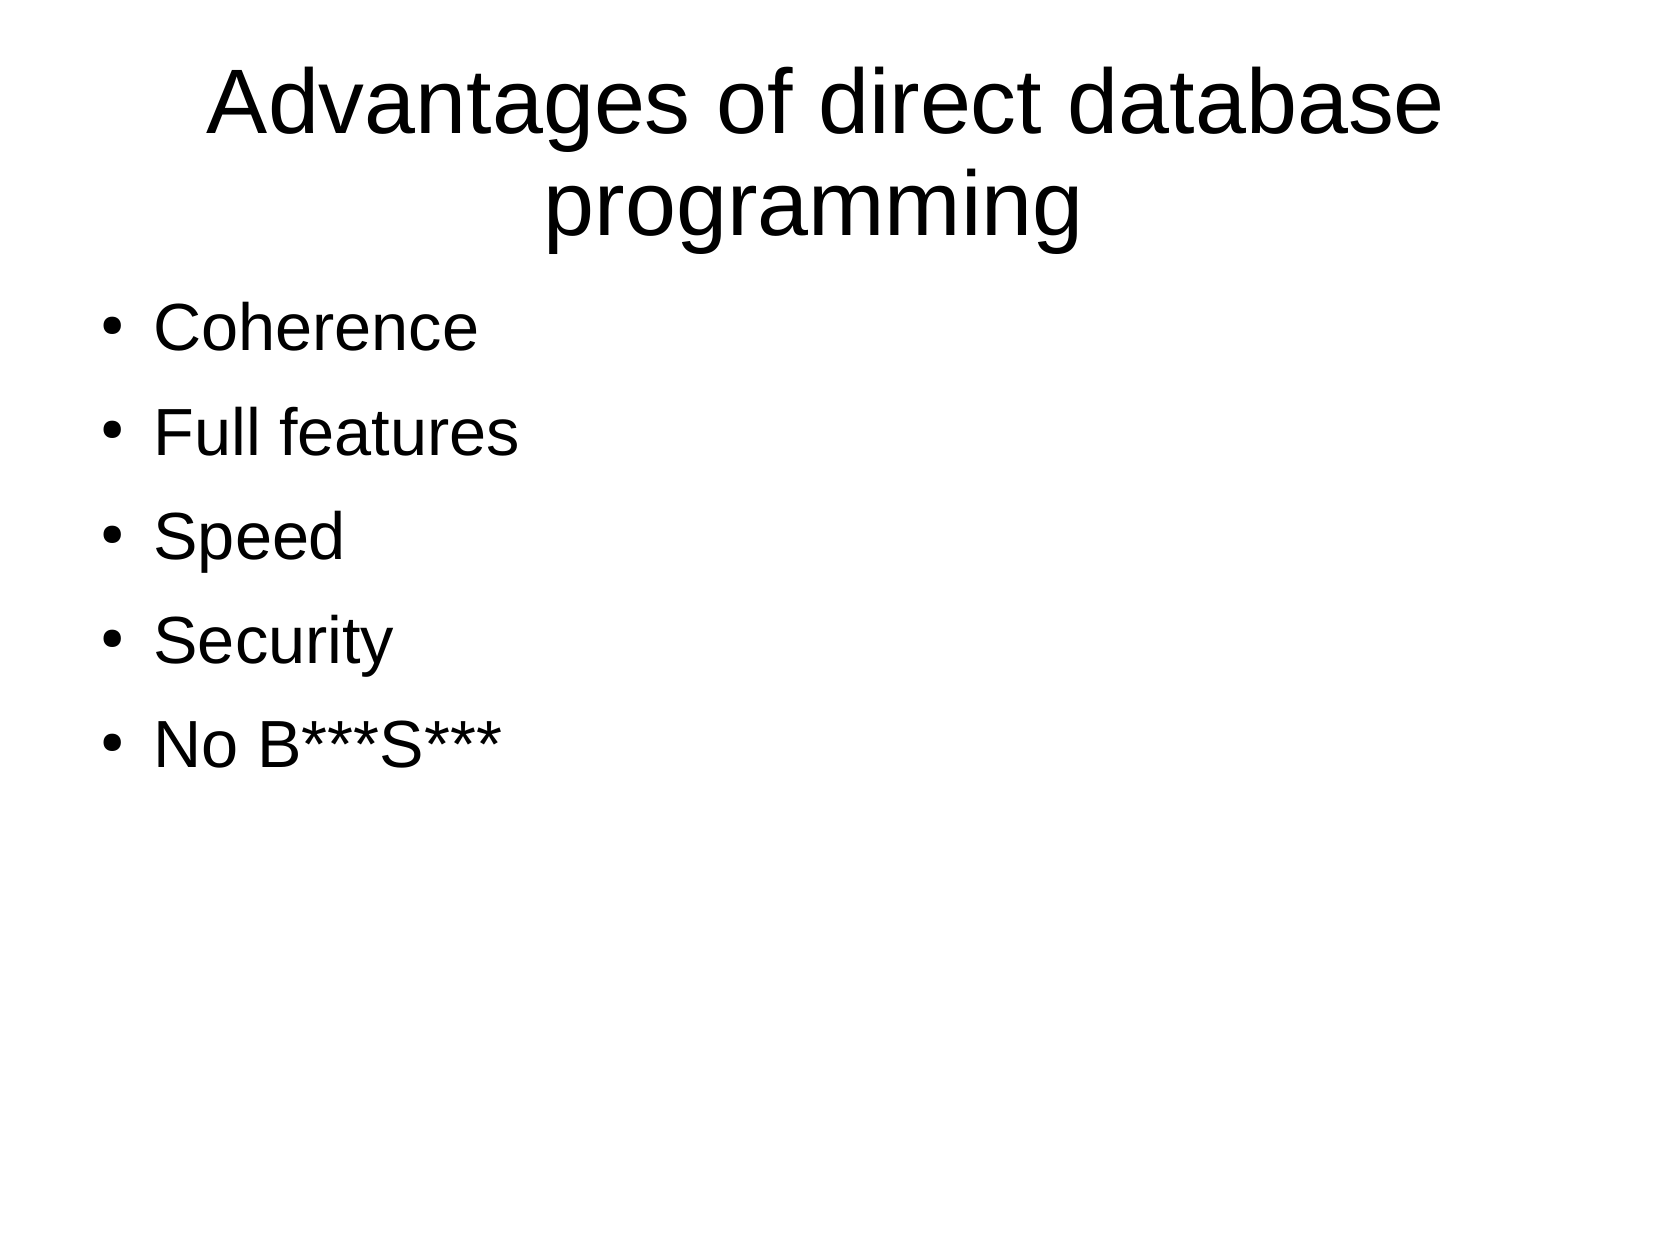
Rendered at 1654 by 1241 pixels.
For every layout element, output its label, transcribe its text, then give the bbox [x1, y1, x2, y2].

title Advantages of direct database programming [82, 49, 1571, 257]
list Coherence Full features Speed Security No B***S*** [82, 290, 1571, 1010]
